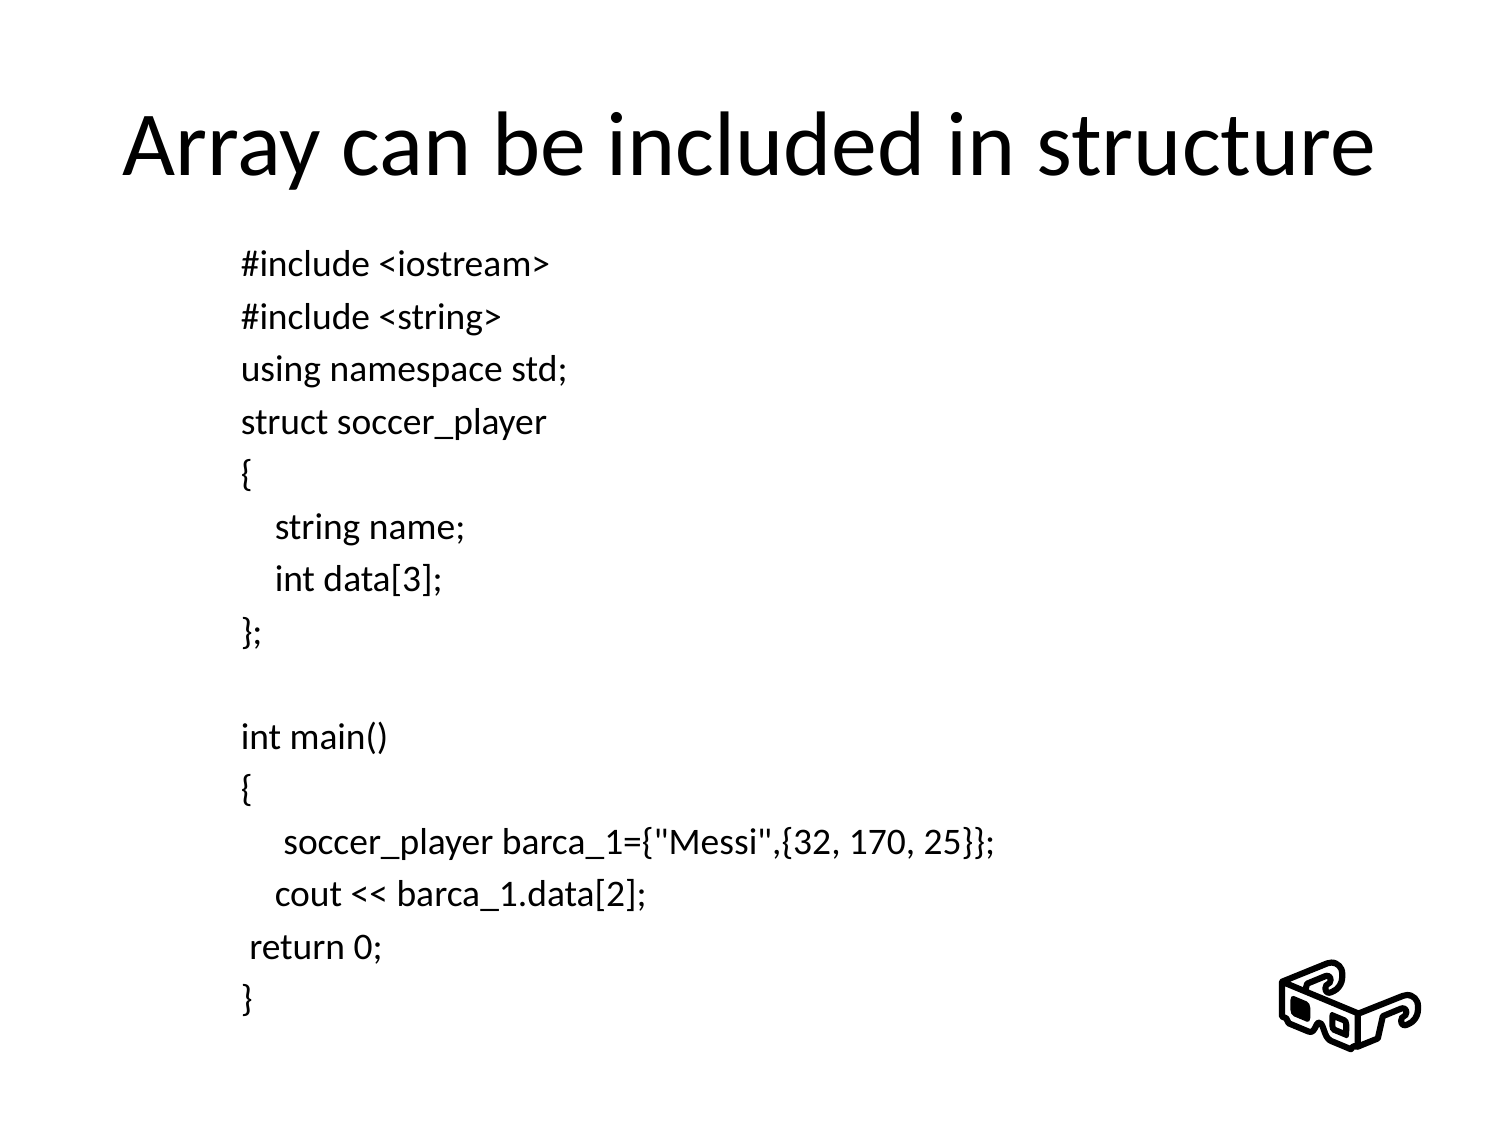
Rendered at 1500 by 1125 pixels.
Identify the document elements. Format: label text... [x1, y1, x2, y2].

list #include <iostream> #include <string> using namespace std; struct soccer_player { string name; int data[3]; }; int main() { soccer_player barca_1={"Messi",{32, 170, 25}}; cout << barca_1.data[2]; return 0; } [225, 231, 1199, 1100]
title Array can be included in structure [75, 45, 1425, 233]
picture [1275, 929, 1425, 1080]
